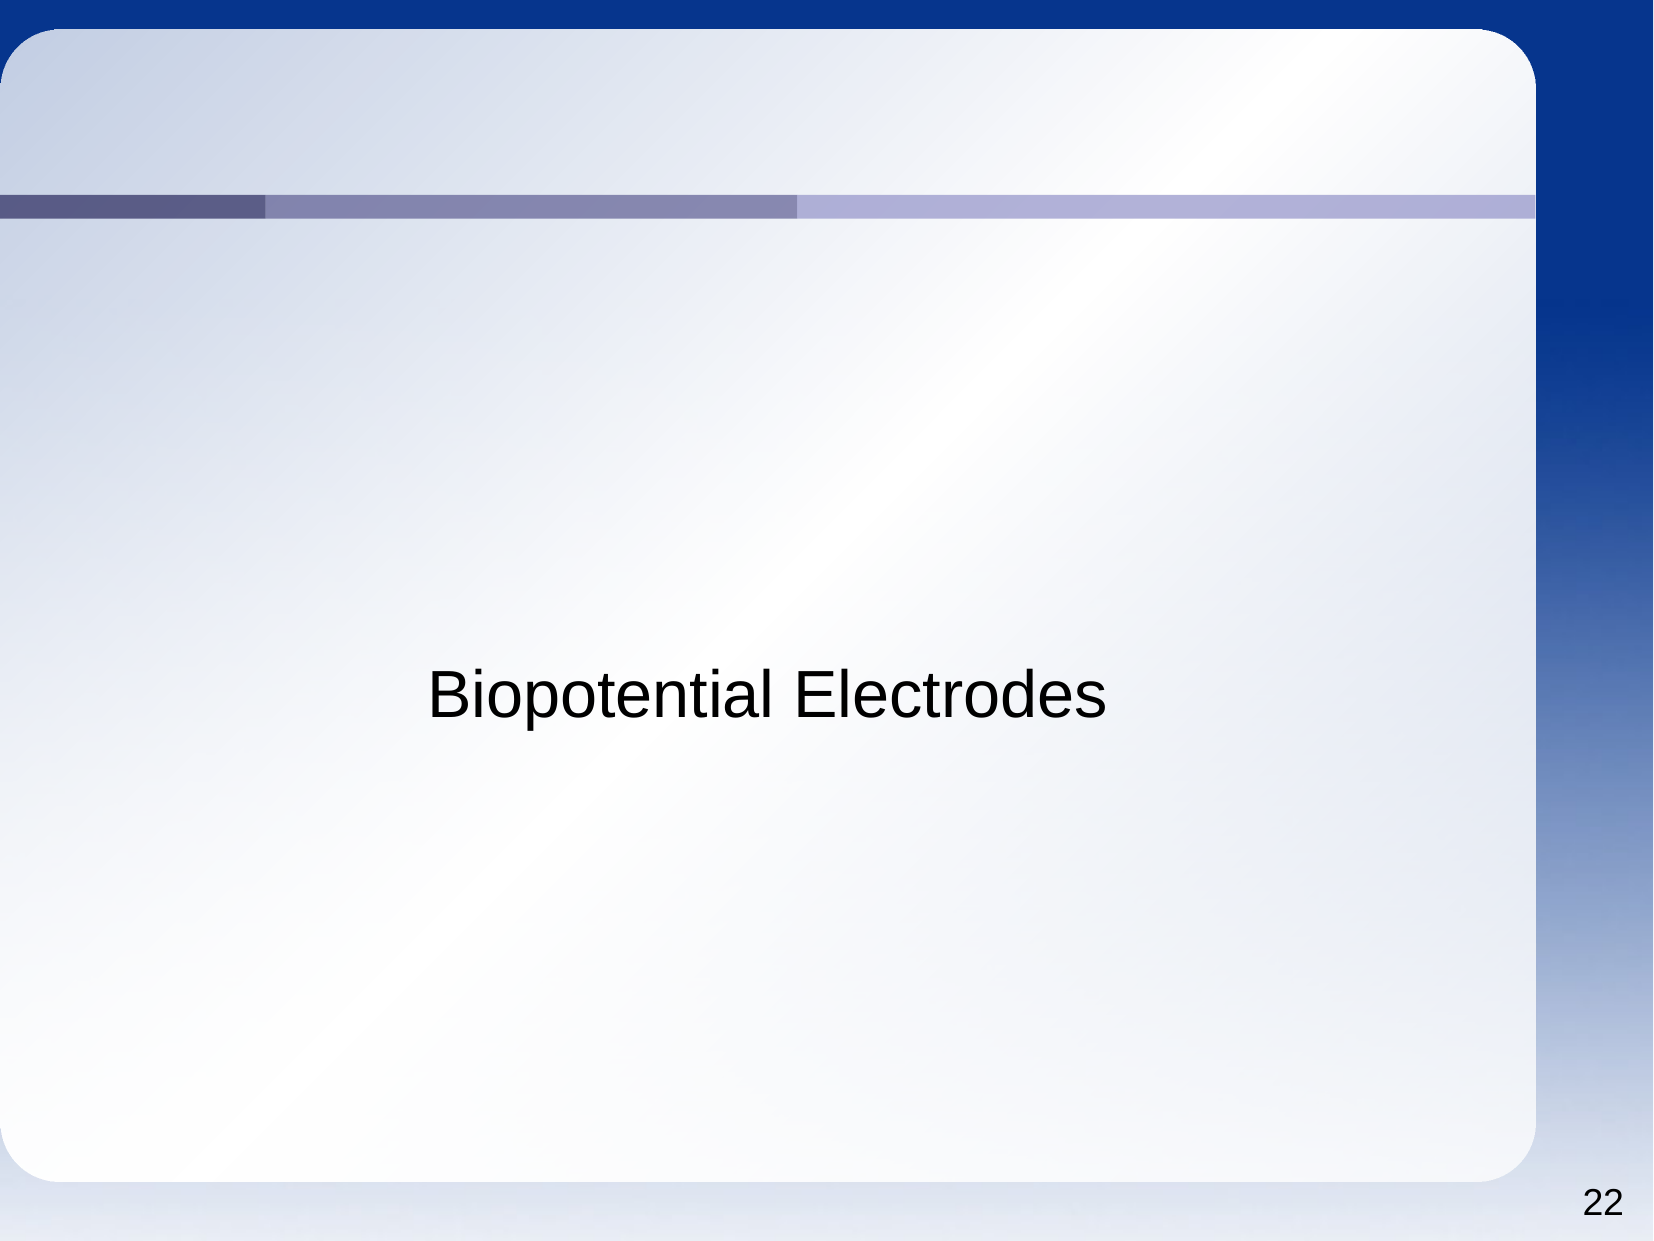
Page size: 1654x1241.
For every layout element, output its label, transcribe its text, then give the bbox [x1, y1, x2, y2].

picture [0, 0, 1654, 1241]
subtitle Biopotential Electrodes [29, 236, 1506, 1152]
